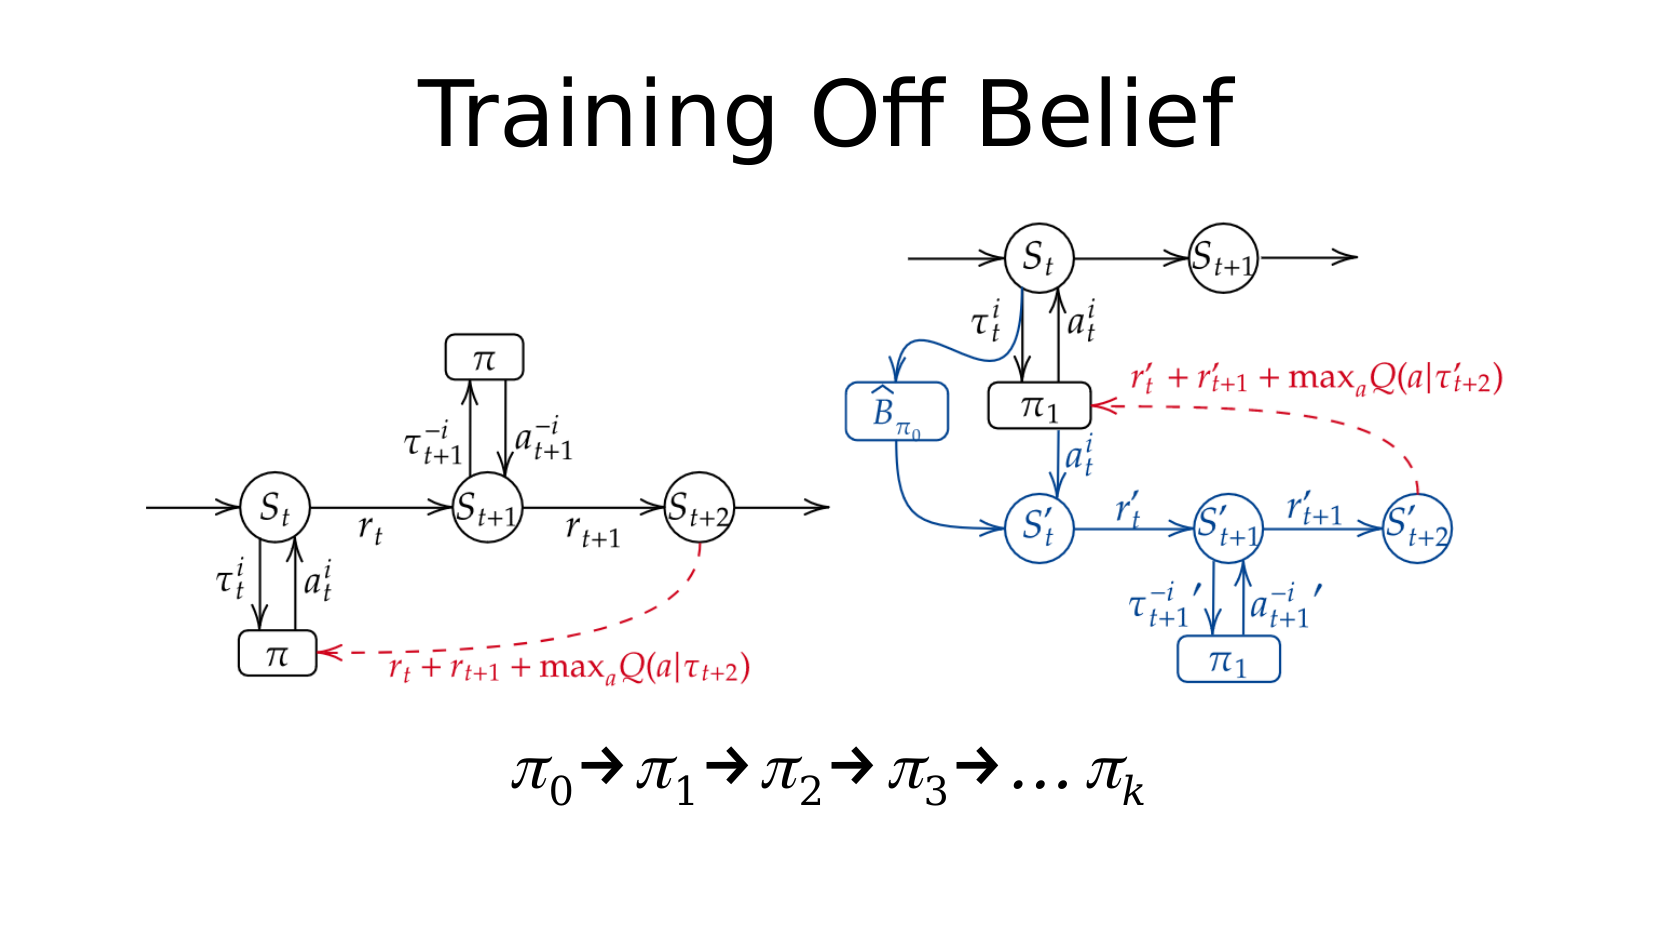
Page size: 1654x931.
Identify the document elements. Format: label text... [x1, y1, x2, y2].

picture [131, 188, 1524, 721]
chart [507, 726, 1147, 815]
title Training Off Belief [82, 37, 1571, 193]
